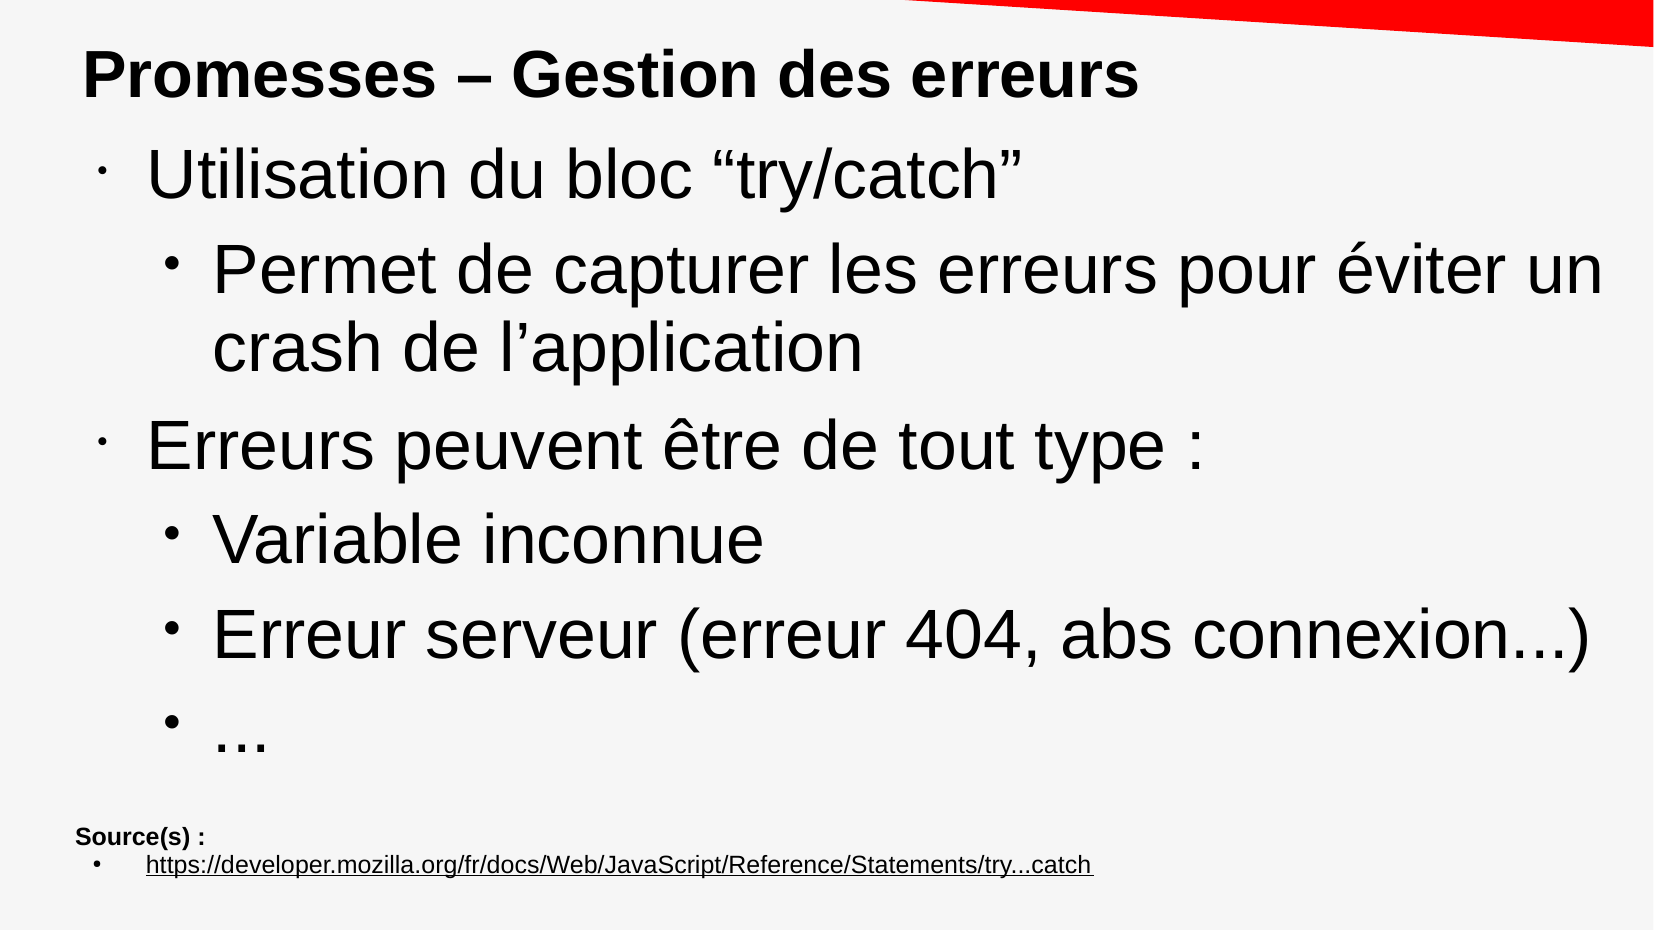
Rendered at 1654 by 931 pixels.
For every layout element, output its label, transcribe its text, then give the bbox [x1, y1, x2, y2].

list Utilisation du bloc “try/catch” Permet de capturer les erreurs pour éviter un crash de l’application Erreurs peuvent être de tout type : Variable inconnue Erreur serveur (erreur 404, abs connexion...) ... [80, 135, 1620, 798]
text_box Source(s) : https://developer.mozilla.org/fr/docs/Web/JavaScript/Reference/Statements/try...catch [60, 815, 1546, 929]
title Promesses – Gestion des erreurs [82, 37, 1571, 114]
text_box [904, 0, 1654, 48]
